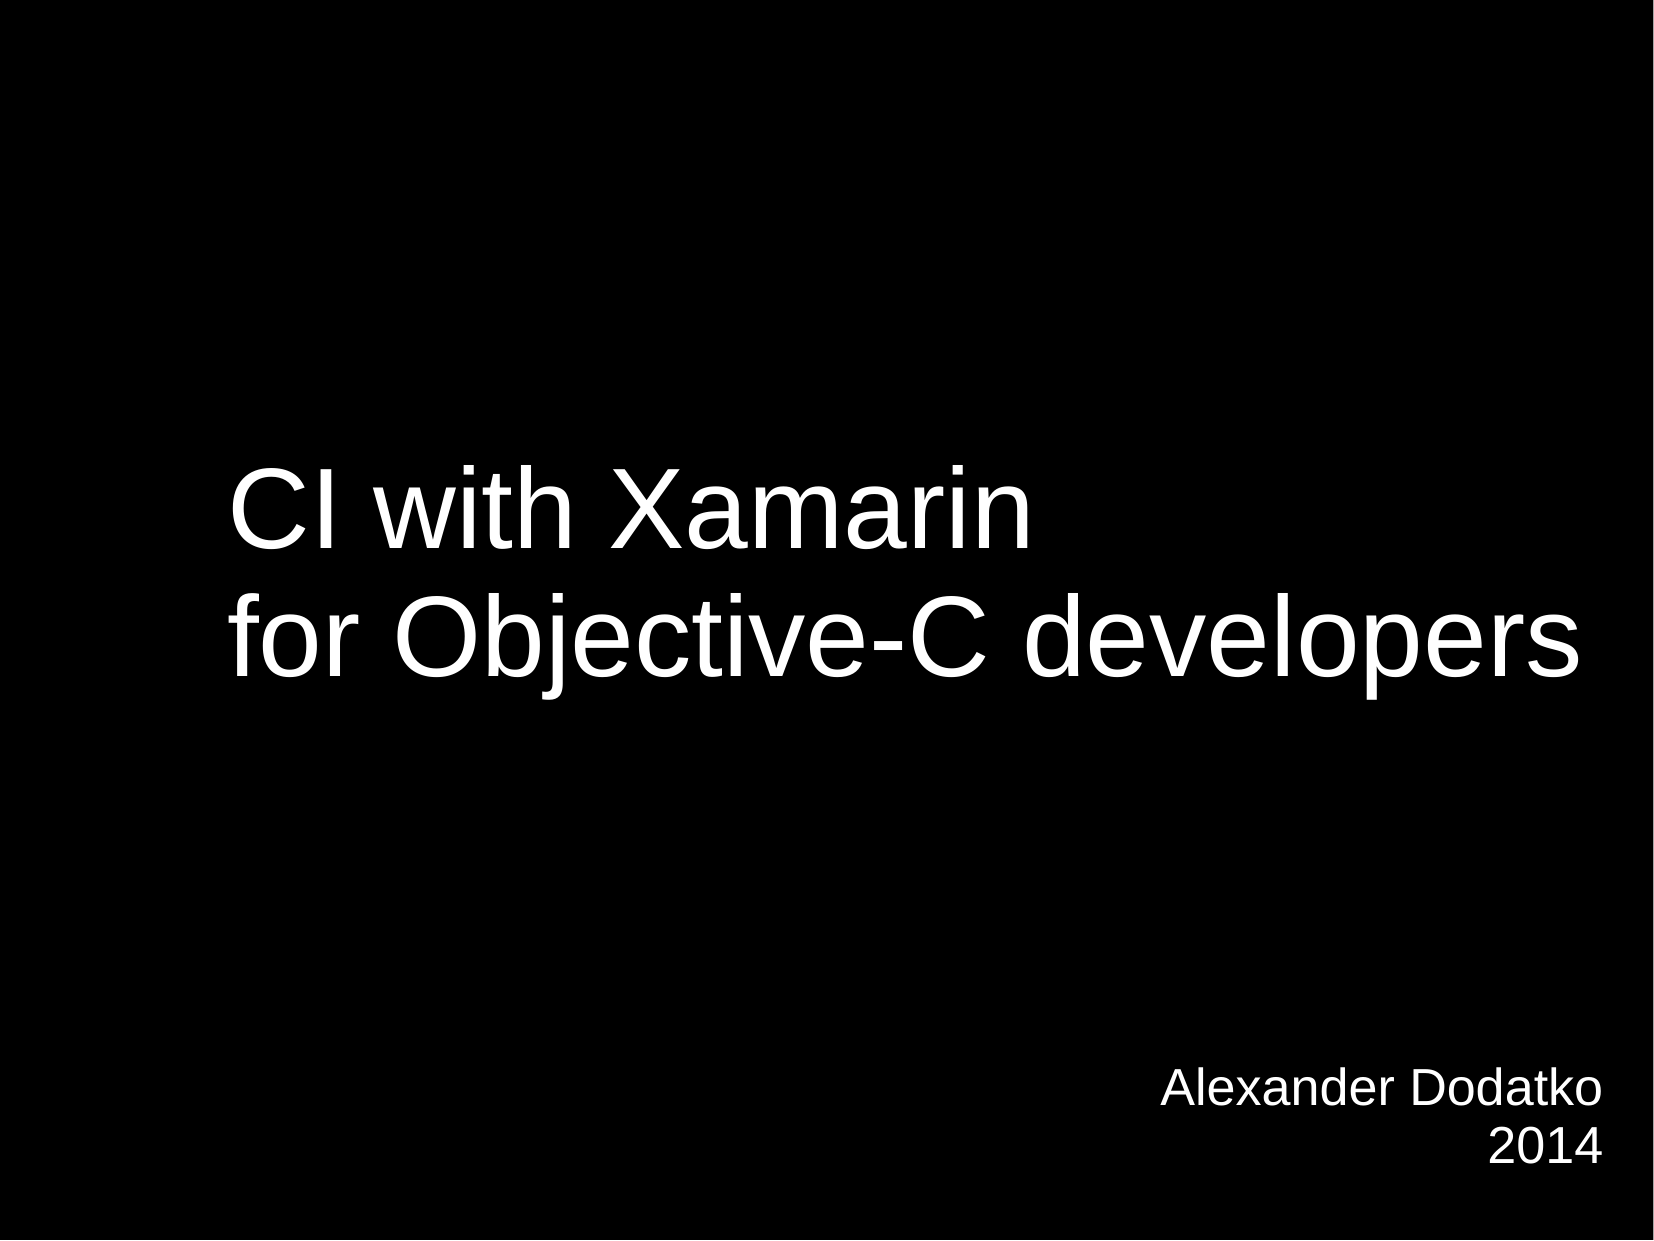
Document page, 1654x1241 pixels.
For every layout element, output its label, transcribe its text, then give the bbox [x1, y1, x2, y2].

text_box CI with Xamarin for Objective-C developers [212, 437, 1599, 708]
text_box Alexander Dodatko 2014 [1003, 1051, 1619, 1182]
